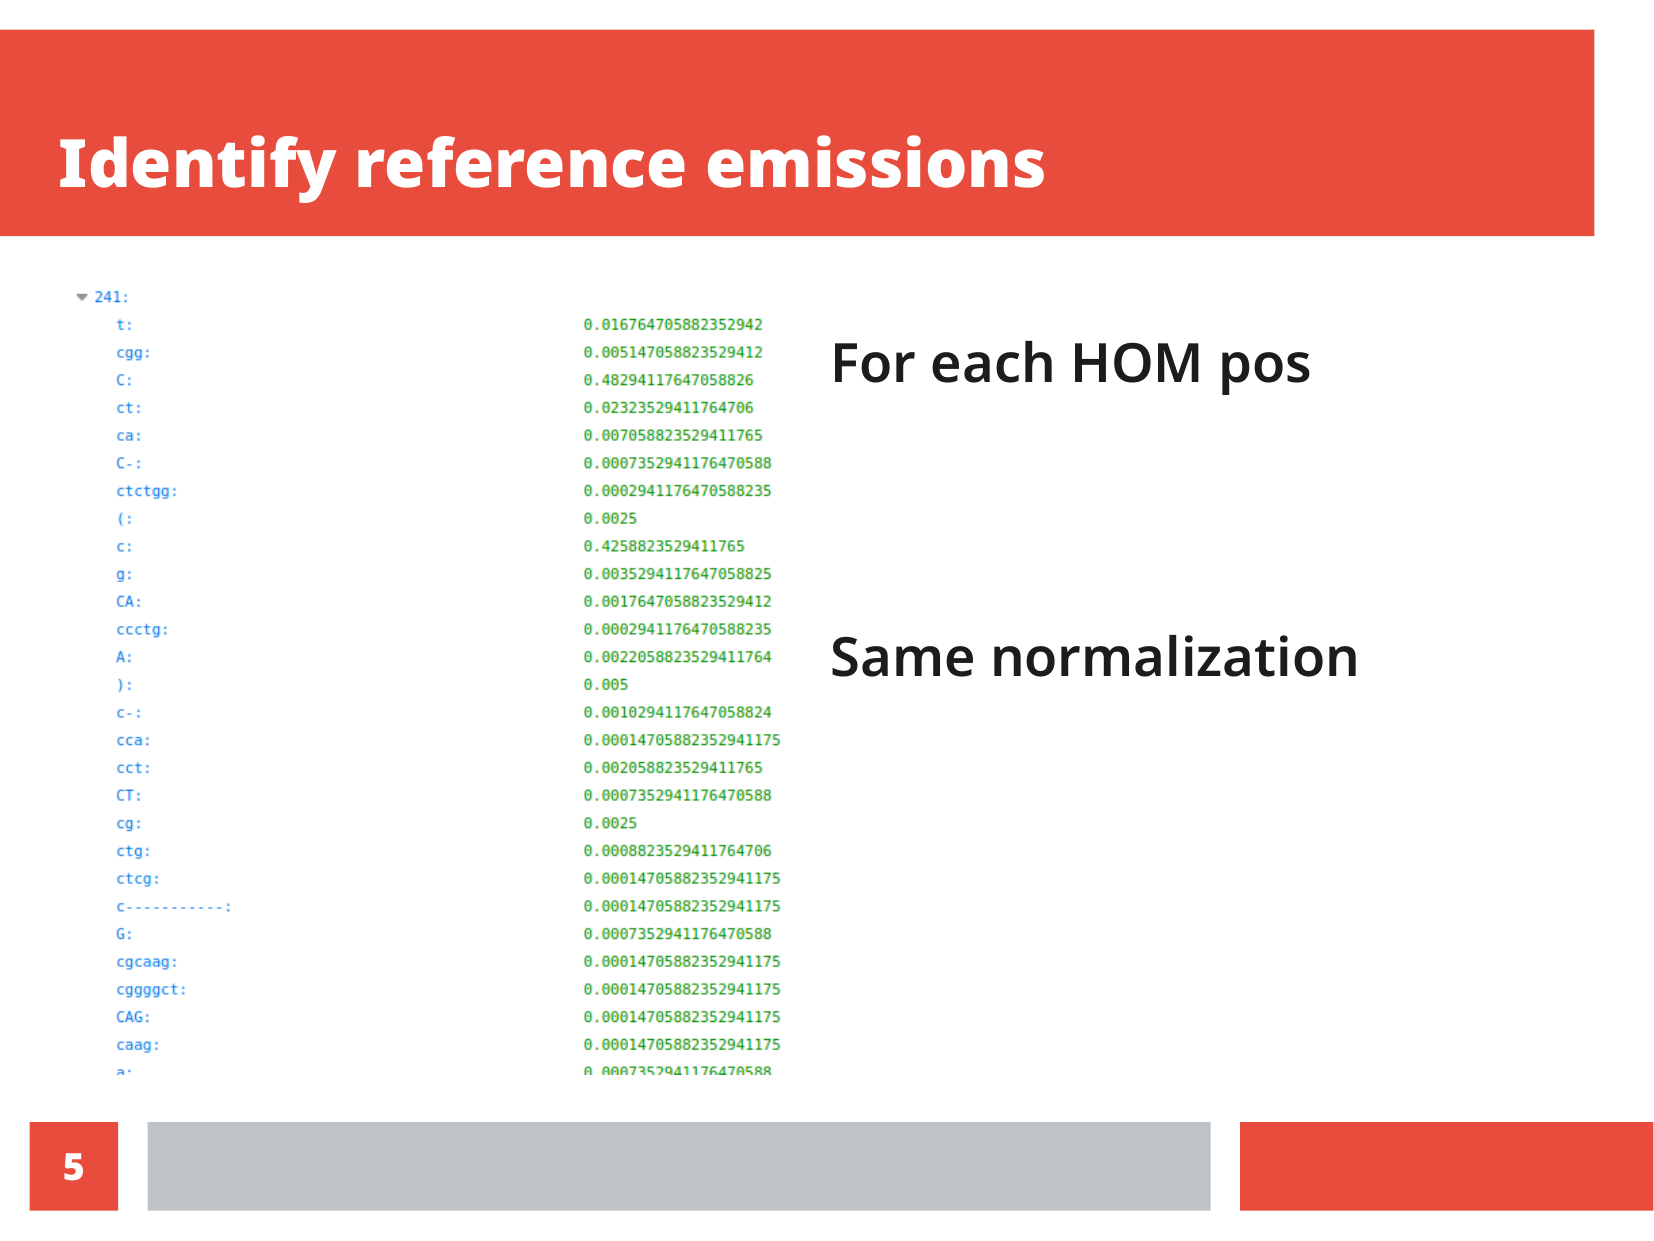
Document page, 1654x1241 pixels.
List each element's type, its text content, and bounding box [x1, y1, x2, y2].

list For each HOM pos Same normalization [830, 324, 1566, 1093]
title Identify reference emissions [59, 59, 1595, 207]
picture [70, 283, 792, 1075]
